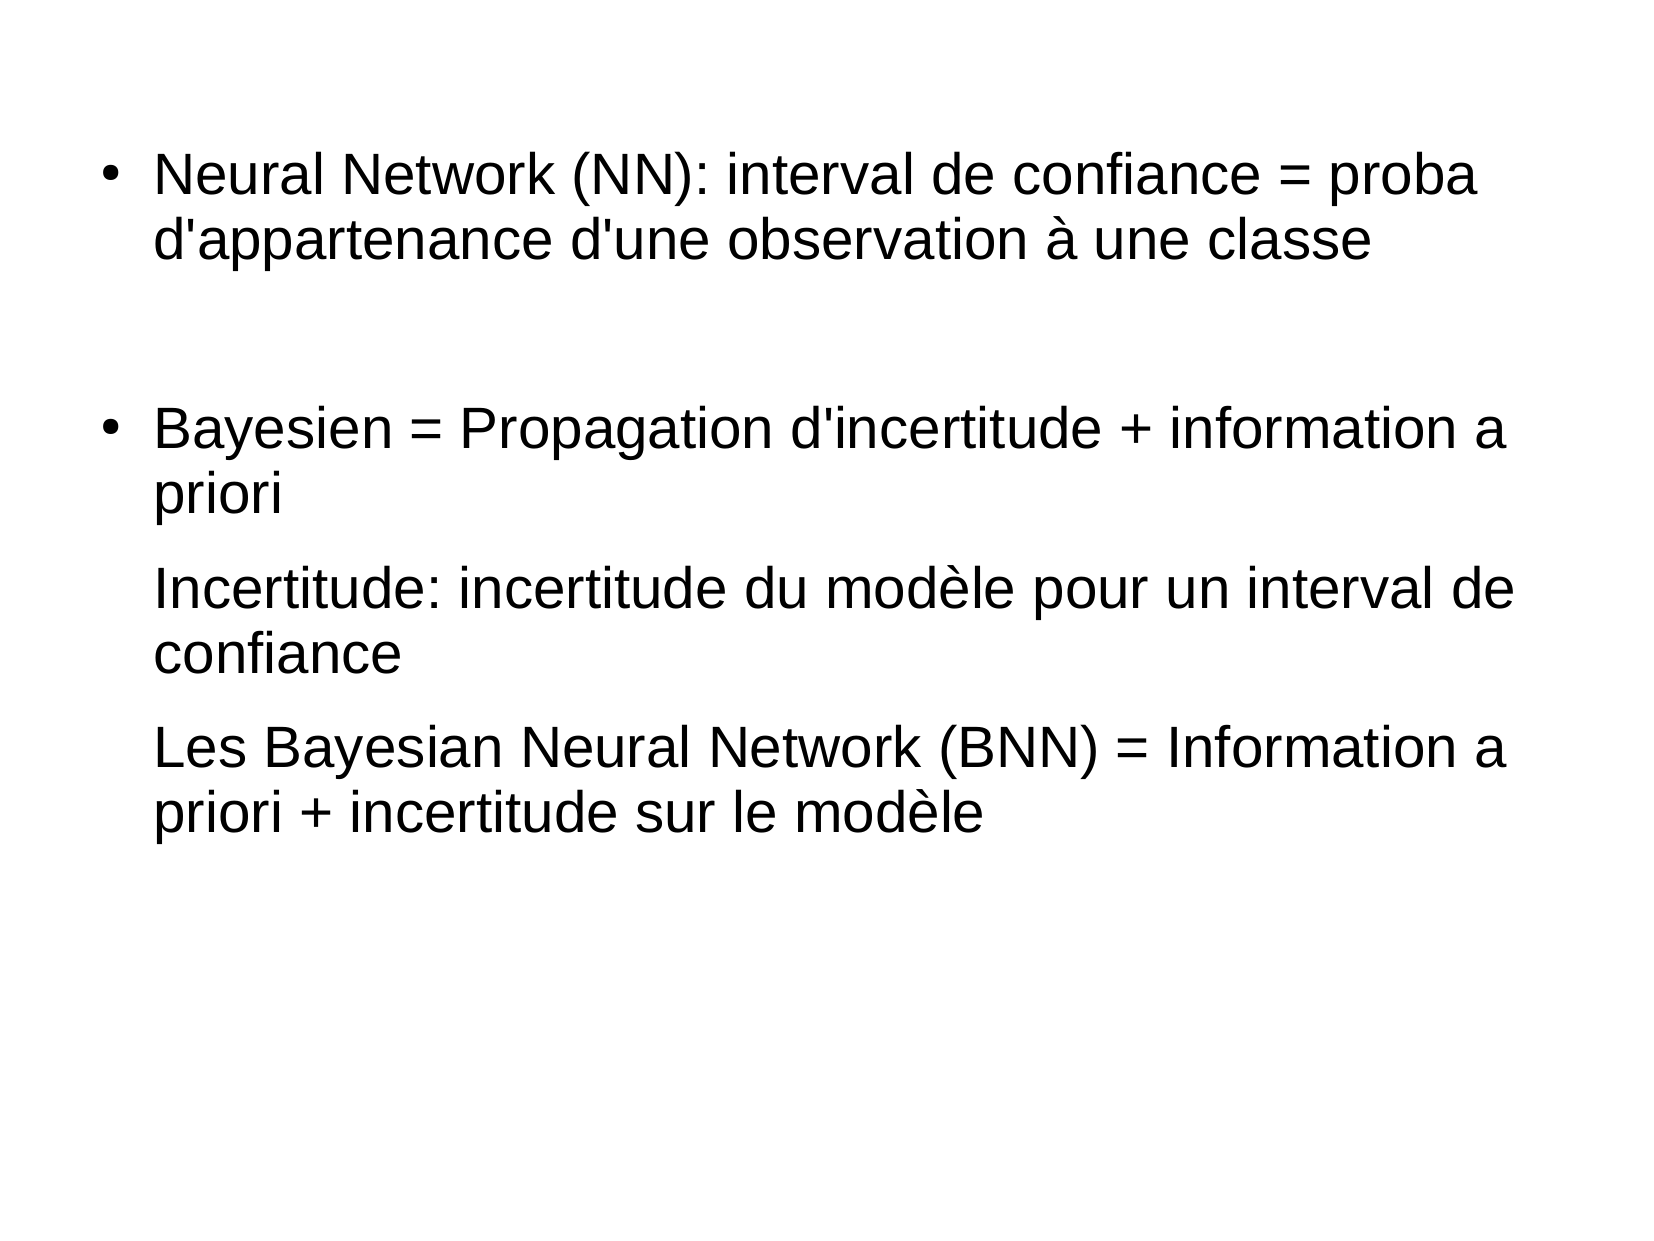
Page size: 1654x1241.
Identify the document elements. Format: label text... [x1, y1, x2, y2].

list Neural Network (NN): interval de confiance = proba d'appartenance d'une observation à une classe Bayesien = Propagation d'incertitude + information a priori Incertitude: incertitude du modèle pour un interval de confiance Les Bayesian Neural Network (BNN) = Information a priori + incertitude sur le modèle [82, 47, 1571, 1109]
